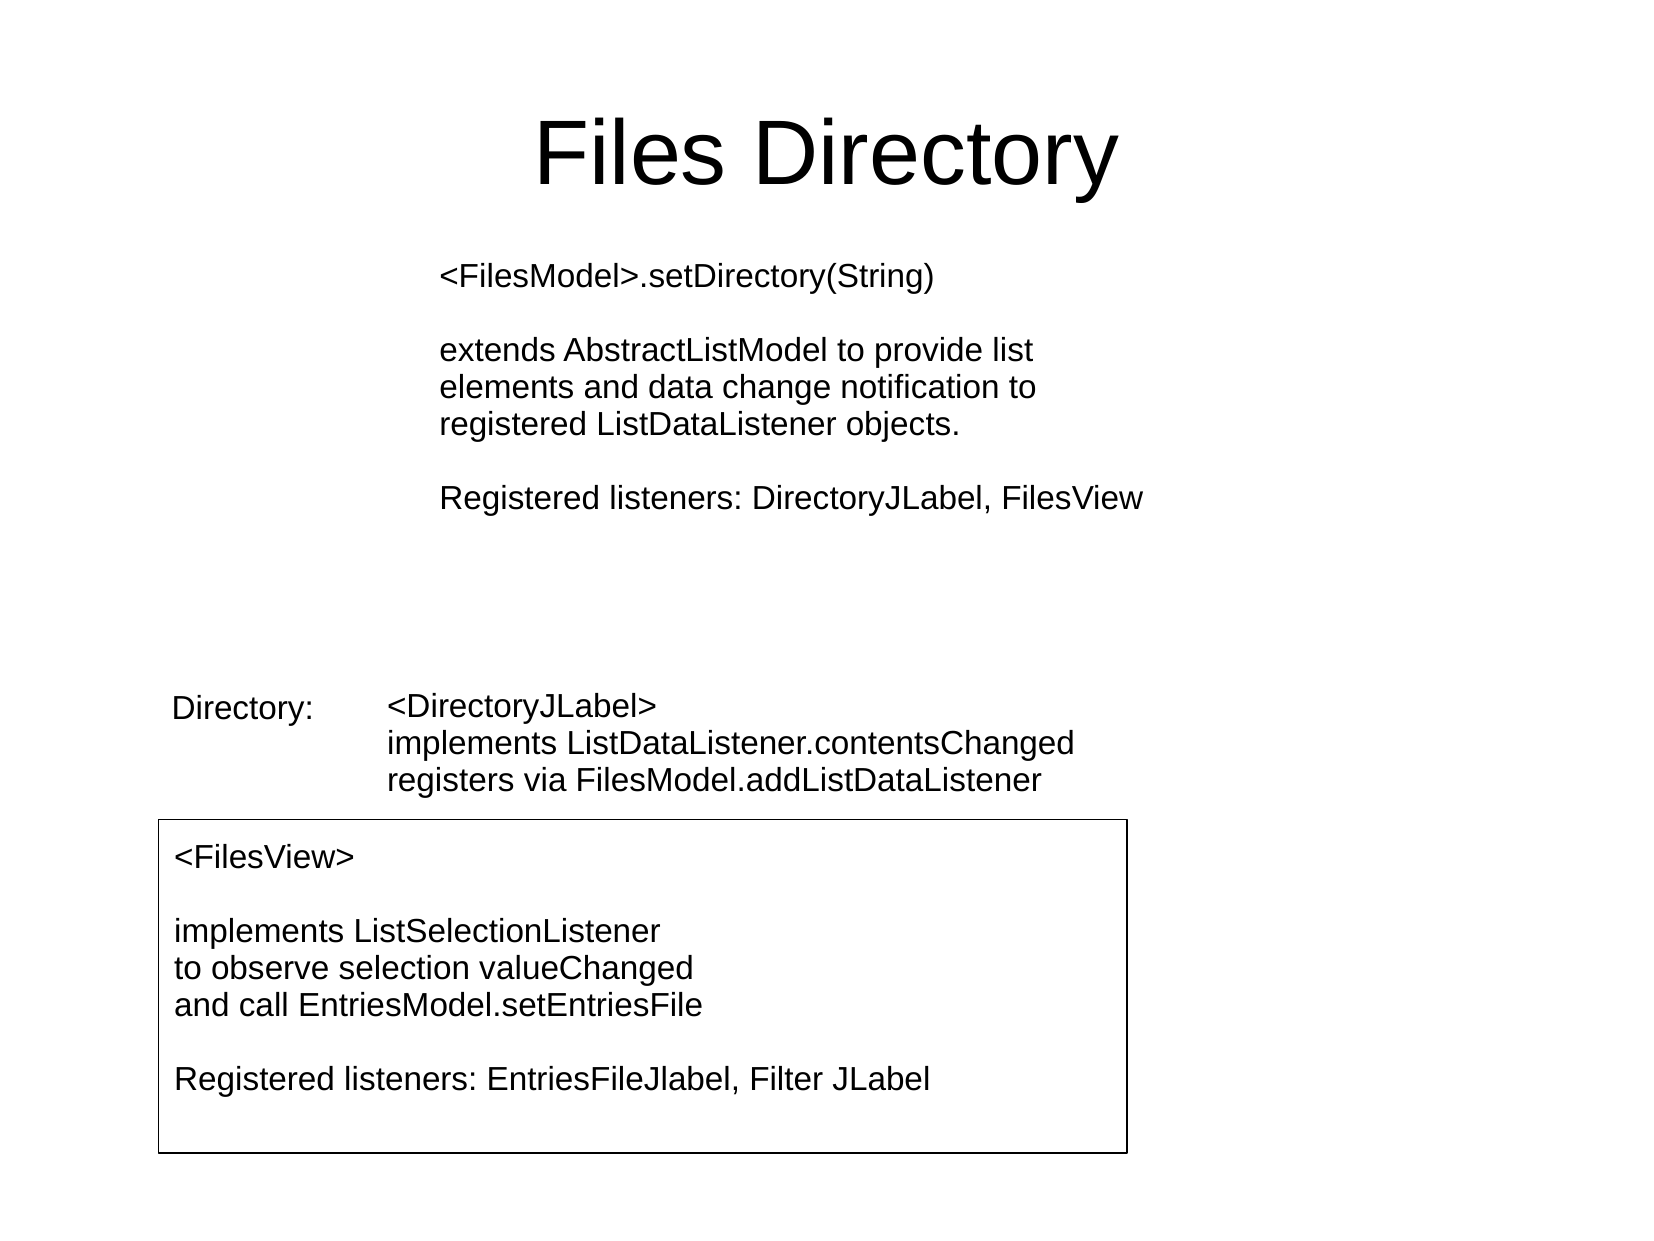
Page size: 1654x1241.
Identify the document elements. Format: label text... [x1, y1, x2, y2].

text_box <DirectoryJLabel> implements ListDataListener.contentsChanged registers via FilesModel.addListDataListener [371, 679, 970, 819]
text_box <FilesView> implements ListSelectionListener to observe selection valueChanged and call EntriesModel.setEntriesFile Registered listeners: EntriesFileJlabel, Filter JLabel [158, 819, 1127, 1153]
text_box <FilesModel>.setDirectory(String) extends AbstractListModel to provide list elements and data change notification to registered ListDataListener objects. Registered listeners: DirectoryJLabel, FilesView [423, 250, 1163, 556]
title Files Directory [82, 56, 1571, 250]
text_box Directory: [156, 681, 305, 740]
